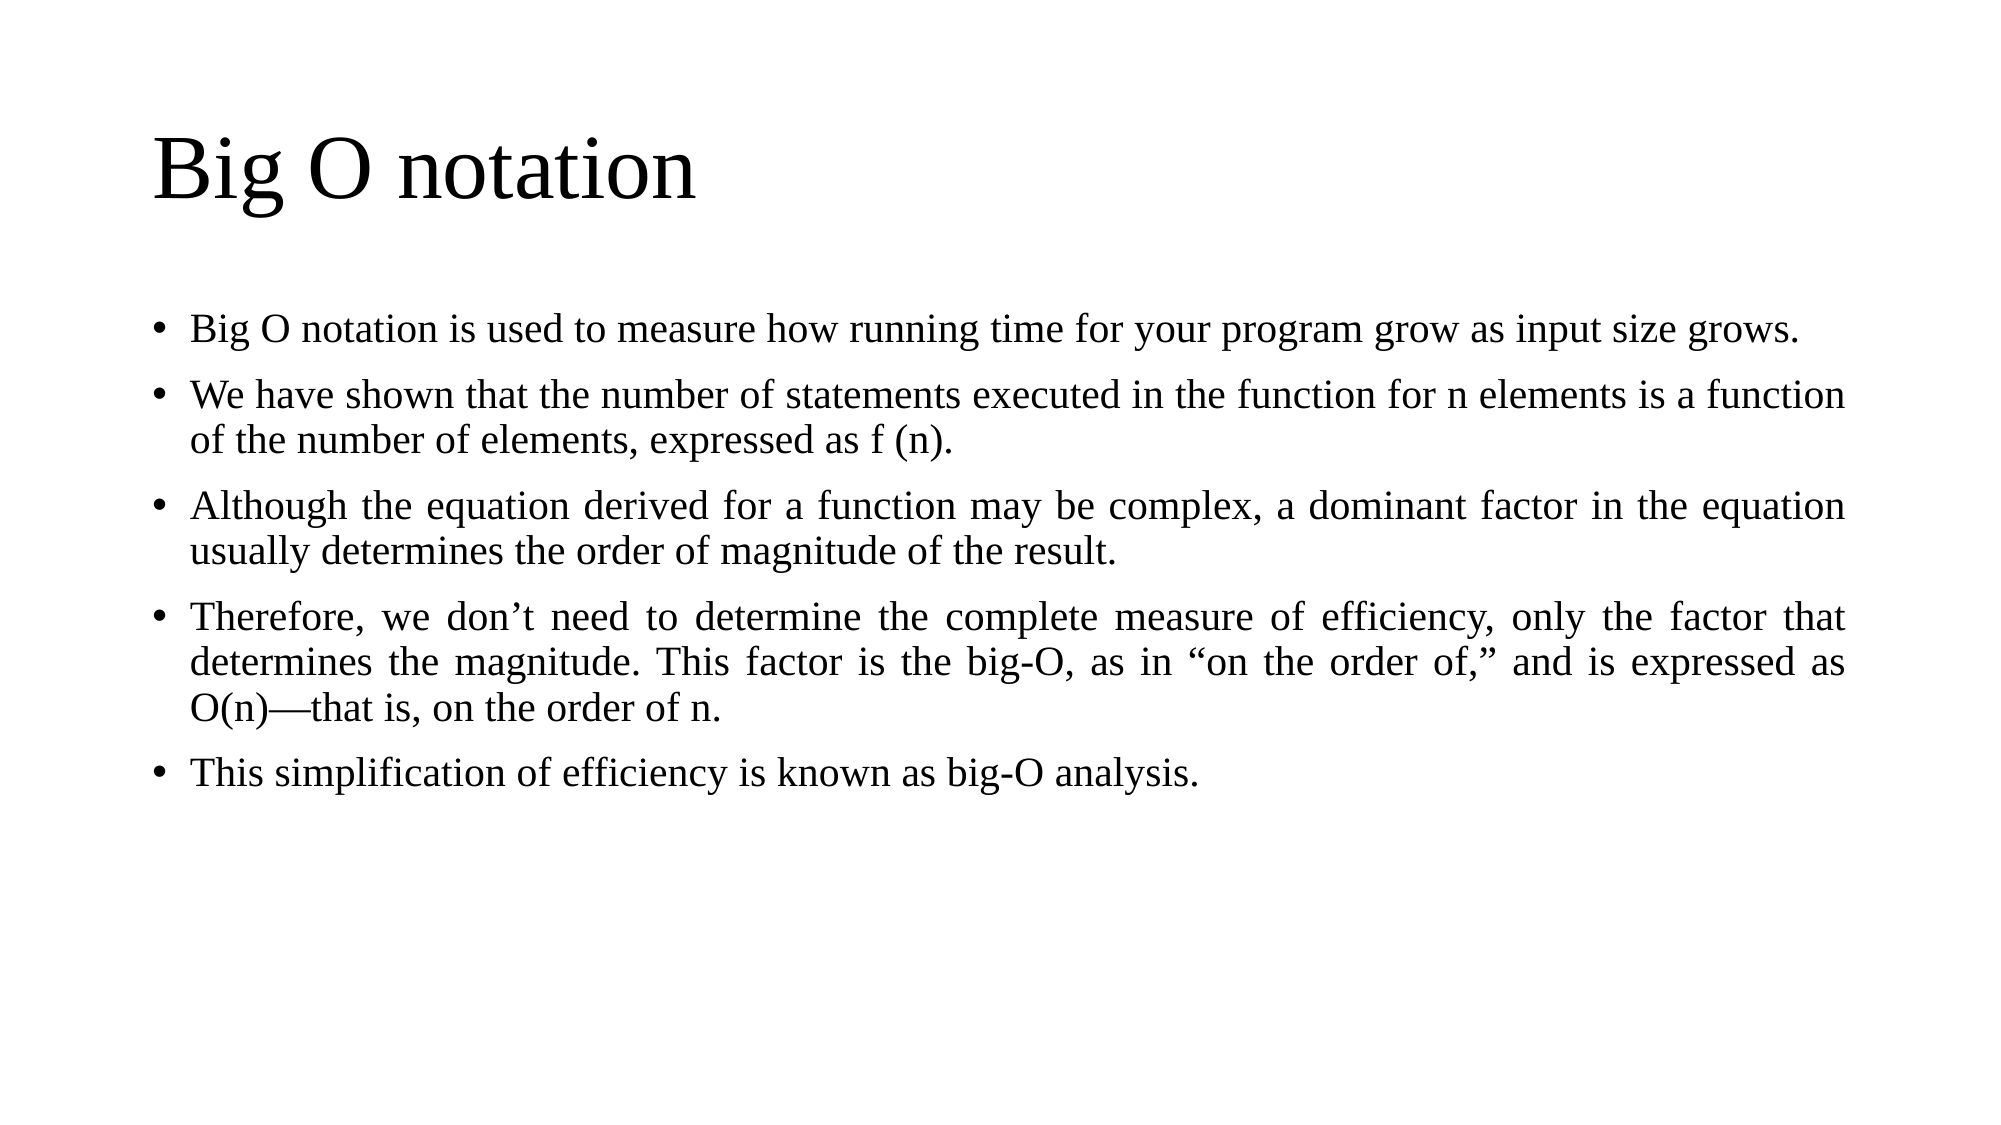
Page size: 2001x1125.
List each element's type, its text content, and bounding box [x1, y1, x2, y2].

title Big O notation [137, 59, 1863, 278]
list Big O notation is used to measure how running time for your program grow as input size grows. We have shown that the number of statements executed in the function for n elements is a function of the number of elements, expressed as f (n). Although the equation derived for a function may be complex, a dominant factor in the equation usually determines the order of magnitude of the result. Therefore, we don’t need to determine the complete measure of efficiency, only the factor that determines the magnitude. This factor is the big-O, as in “on the order of,” and is expressed as O(n)—that is, on the order of n. This simplification of efficiency is known as big-O analysis. [137, 299, 1863, 1014]
